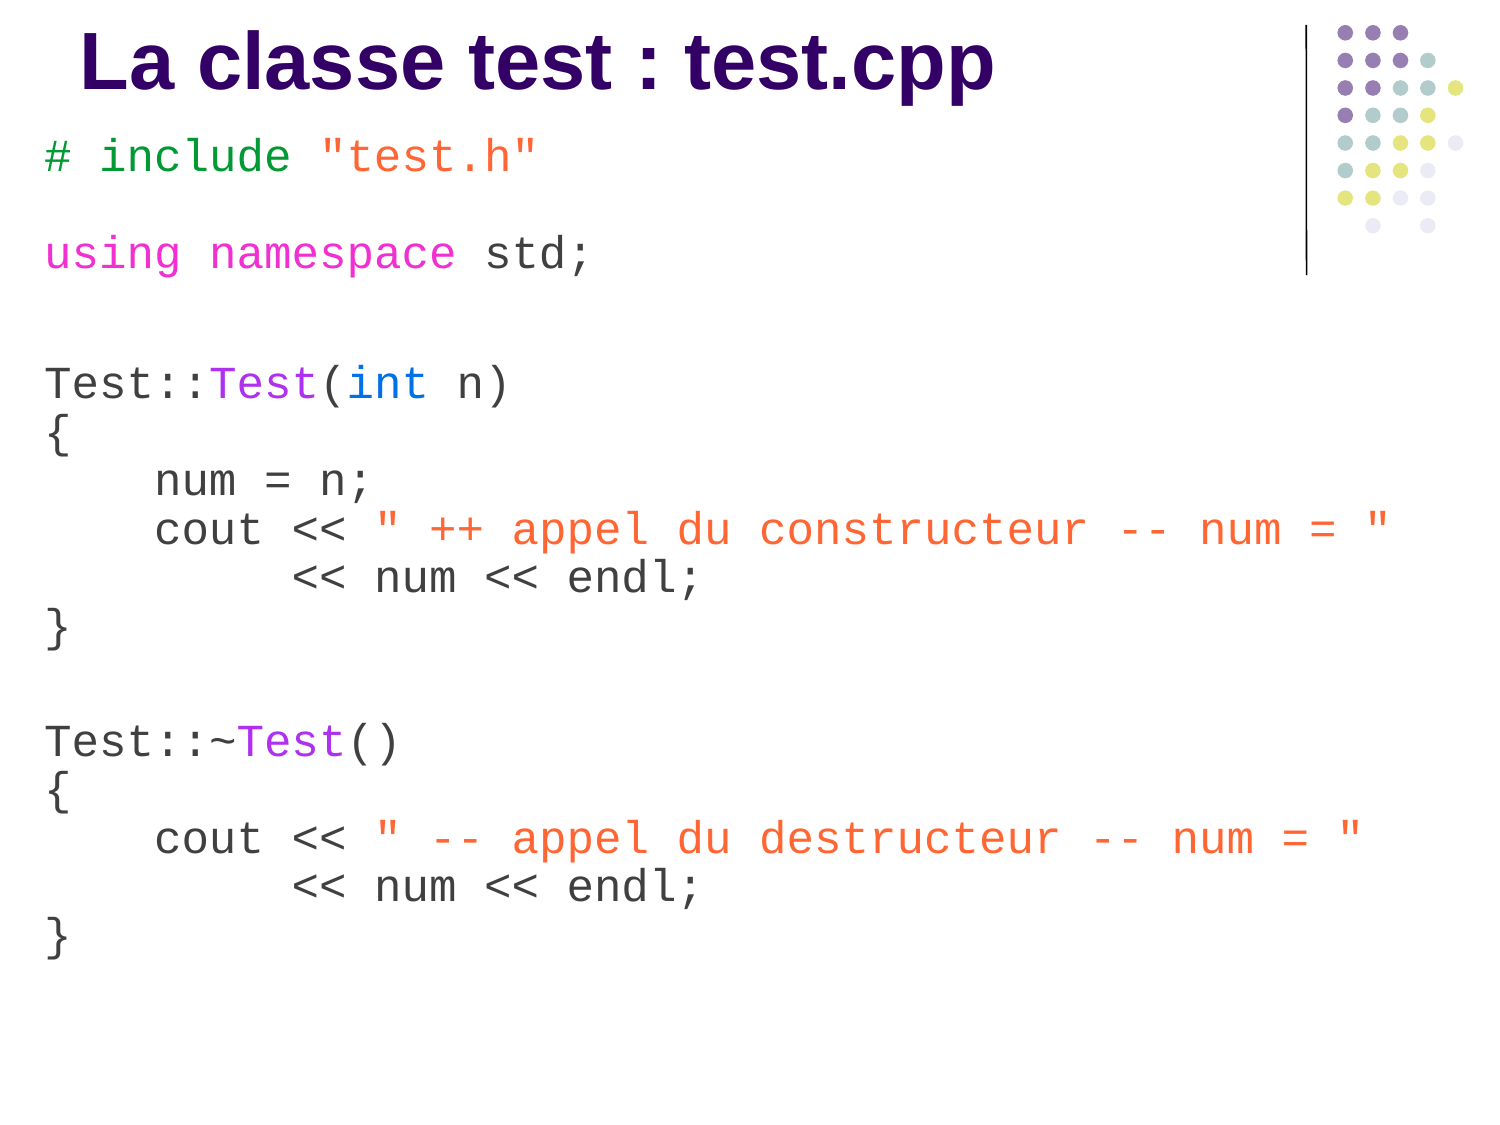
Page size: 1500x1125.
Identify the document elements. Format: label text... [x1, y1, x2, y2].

title La classe test : test.cpp [64, 0, 1300, 90]
list # include "test.h" using namespace std; Test::Test(int n) { num = n; cout << " ++ appel du constructeur -- num = " << num << endl; } Test::~Test() { cout << " -- appel du destructeur -- num = " << num << endl; } [29, 90, 1422, 1109]
